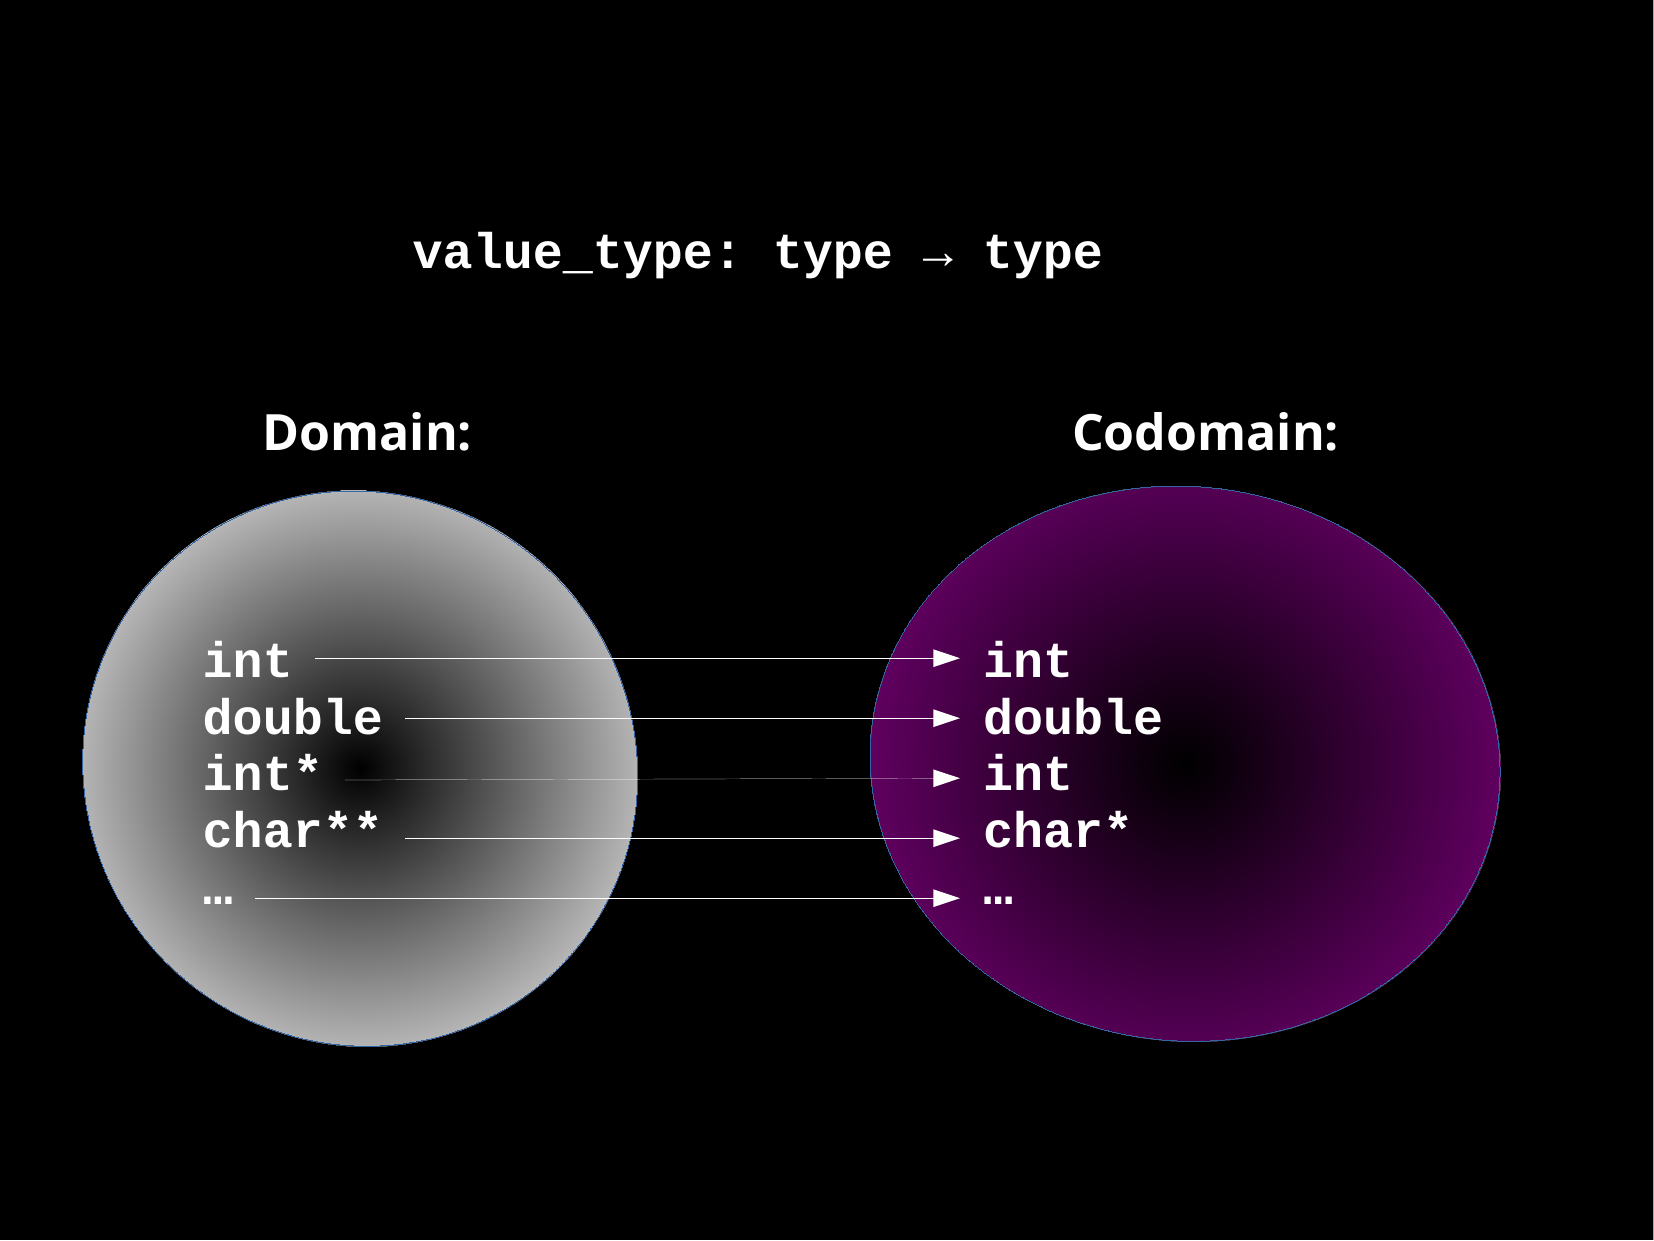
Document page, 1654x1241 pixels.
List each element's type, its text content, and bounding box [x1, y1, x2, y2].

text_box [140, 933, 588, 1047]
text_box [940, 933, 1441, 1042]
subtitle value_type: type → type Domain: Codomain: int int double double int* int char** char* … … [82, 213, 1571, 933]
